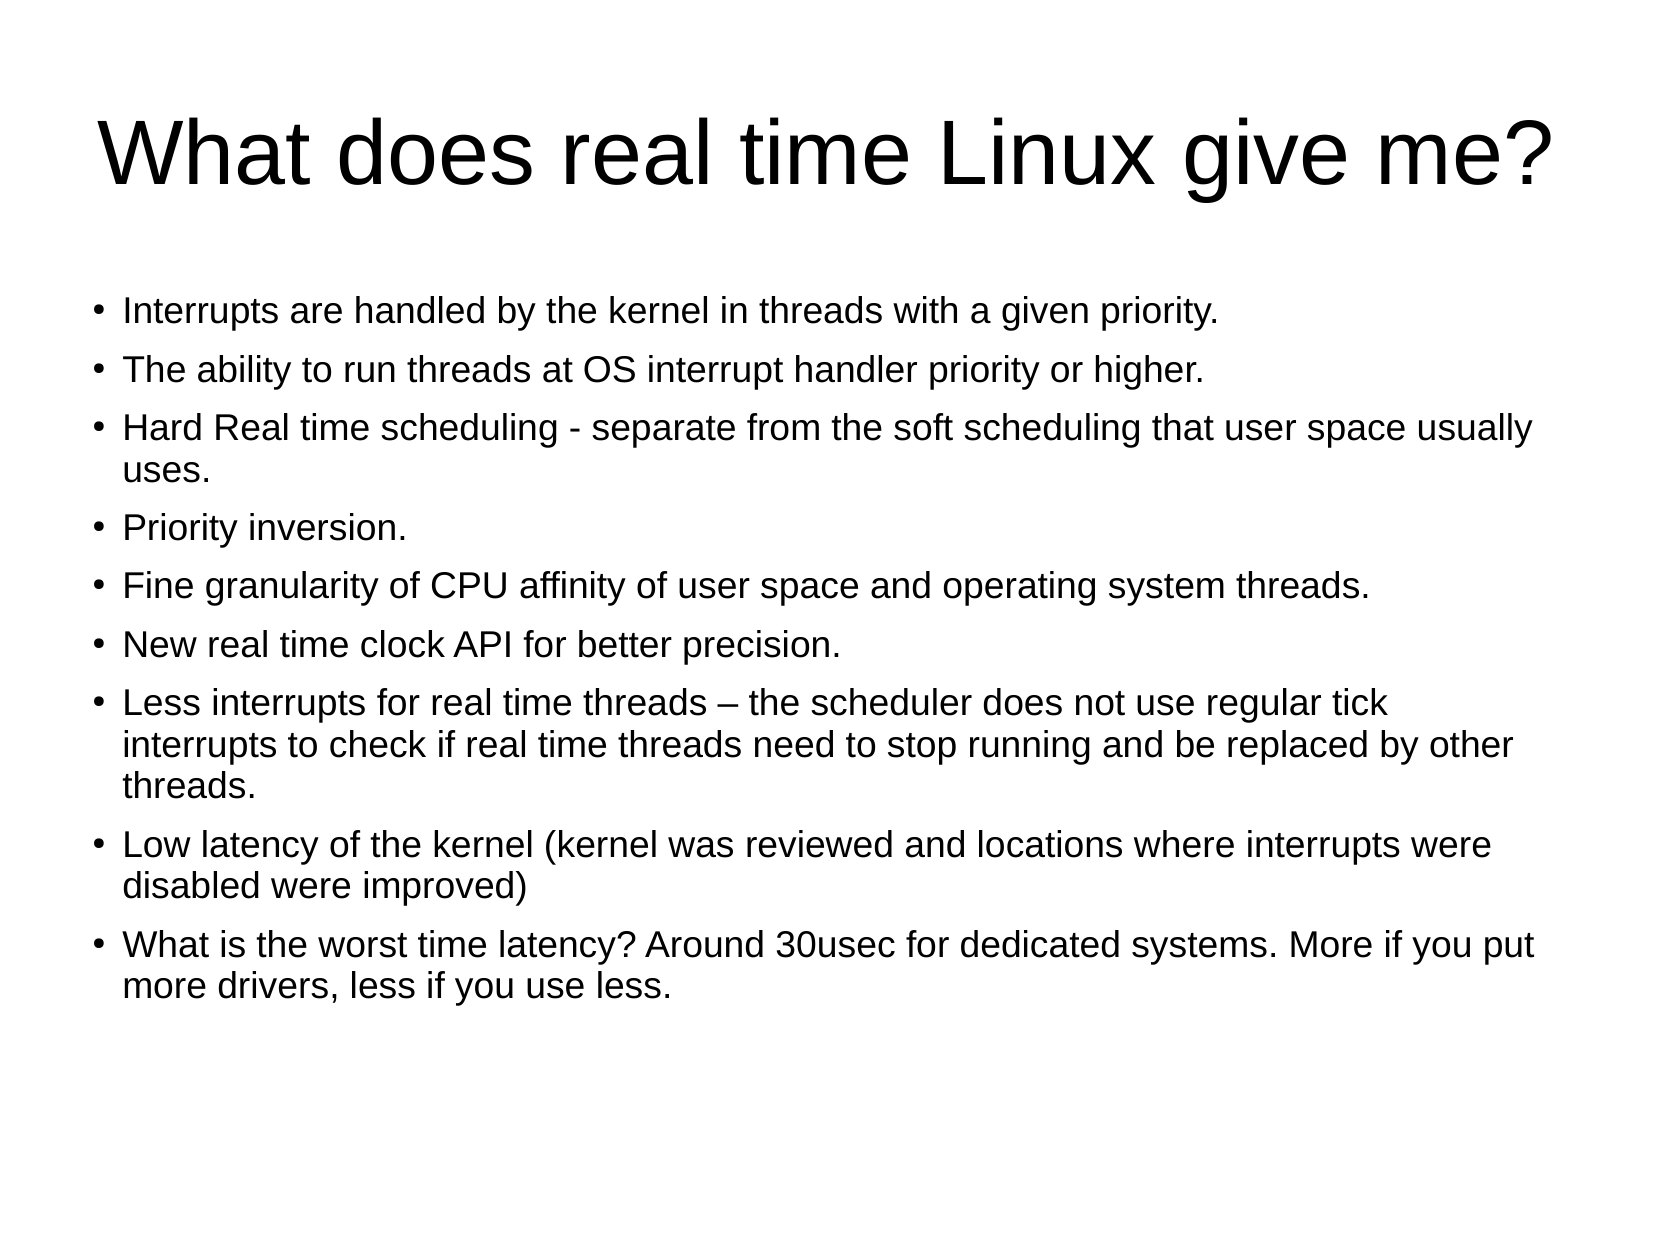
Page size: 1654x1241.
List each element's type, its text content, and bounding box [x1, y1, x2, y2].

title What does real time Linux give me? [82, 49, 1571, 257]
list Interrupts are handled by the kernel in threads with a given priority. The ability to run threads at OS interrupt handler priority or higher. Hard Real time scheduling - separate from the soft scheduling that user space usually uses. Priority inversion. Fine granularity of CPU affinity of user space and operating system threads. New real time clock API for better precision. Less interrupts for real time threads – the scheduler does not use regular tick interrupts to check if real time threads need to stop running and be replaced by other threads. Low latency of the kernel (kernel was reviewed and locations where interrupts were disabled were improved) What is the worst time latency? Around 30usec for dedicated systems. More if you put more drivers, less if you use less. [82, 290, 1538, 1010]
